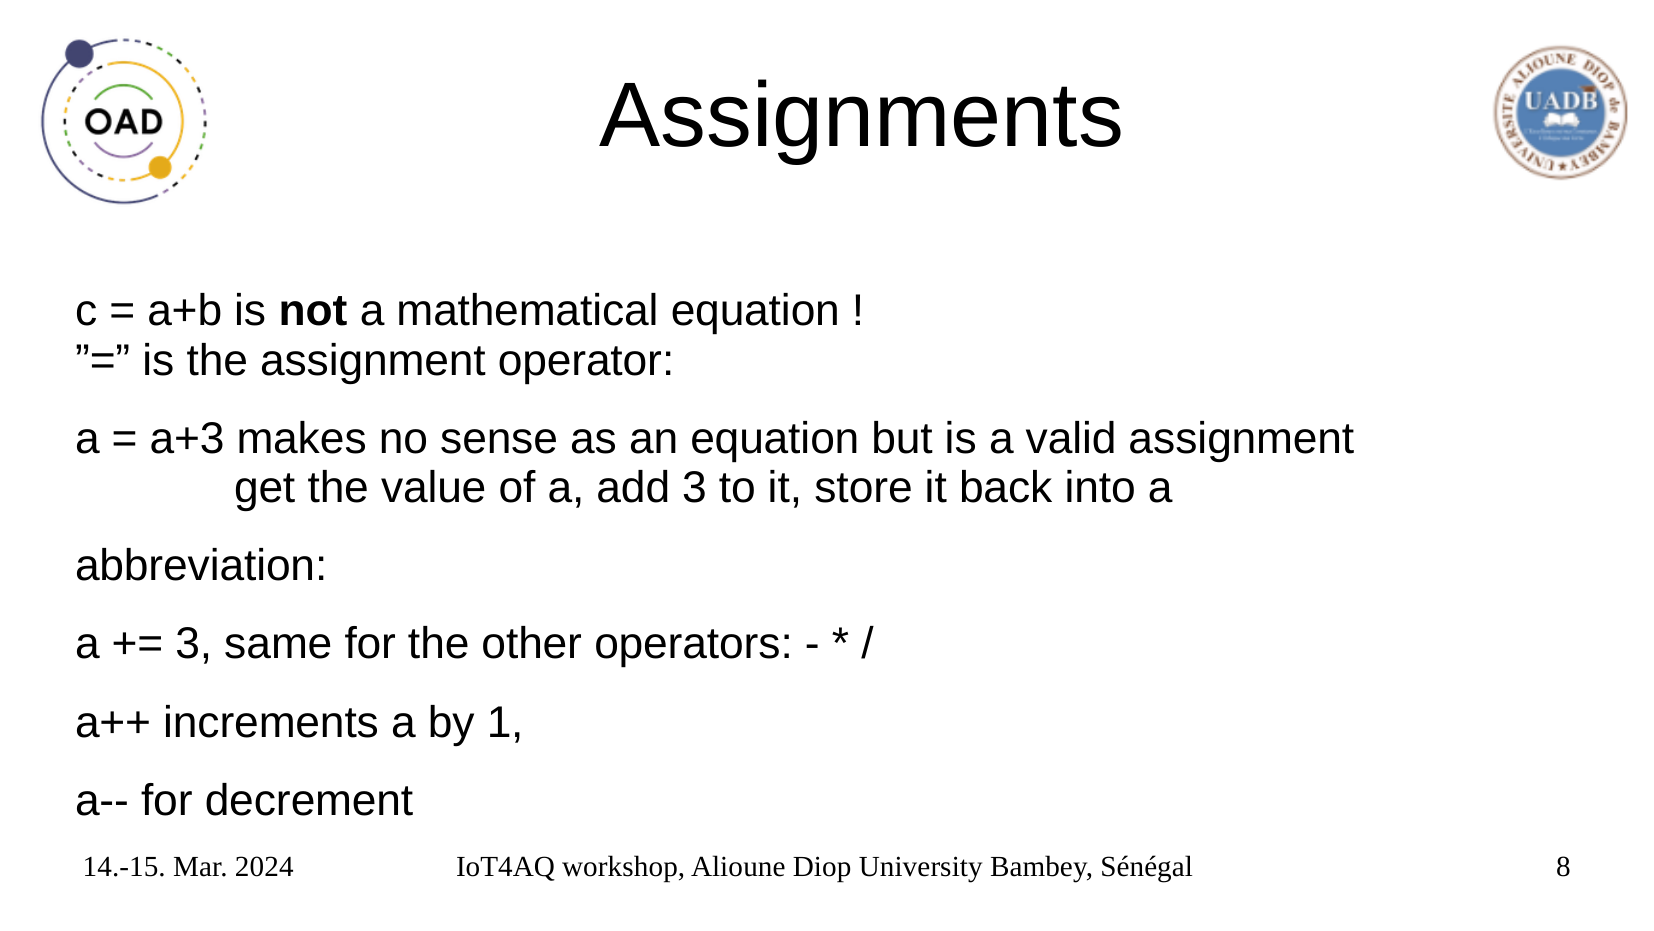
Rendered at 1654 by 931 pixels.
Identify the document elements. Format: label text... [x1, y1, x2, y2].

picture [0, 24, 242, 225]
list c = a+b is not a mathematical equation ! ”=” is the assignment operator: a = a+3 makes no sense as an equation but is a valid assignment get the value of a, add 3 to it, store it back into a abbreviation: a += 3, same for the other operators: - * / a++ increments a by 1, a-- for decrement [75, 285, 1564, 826]
picture [1482, 37, 1641, 188]
title Assignments [278, 37, 1446, 193]
